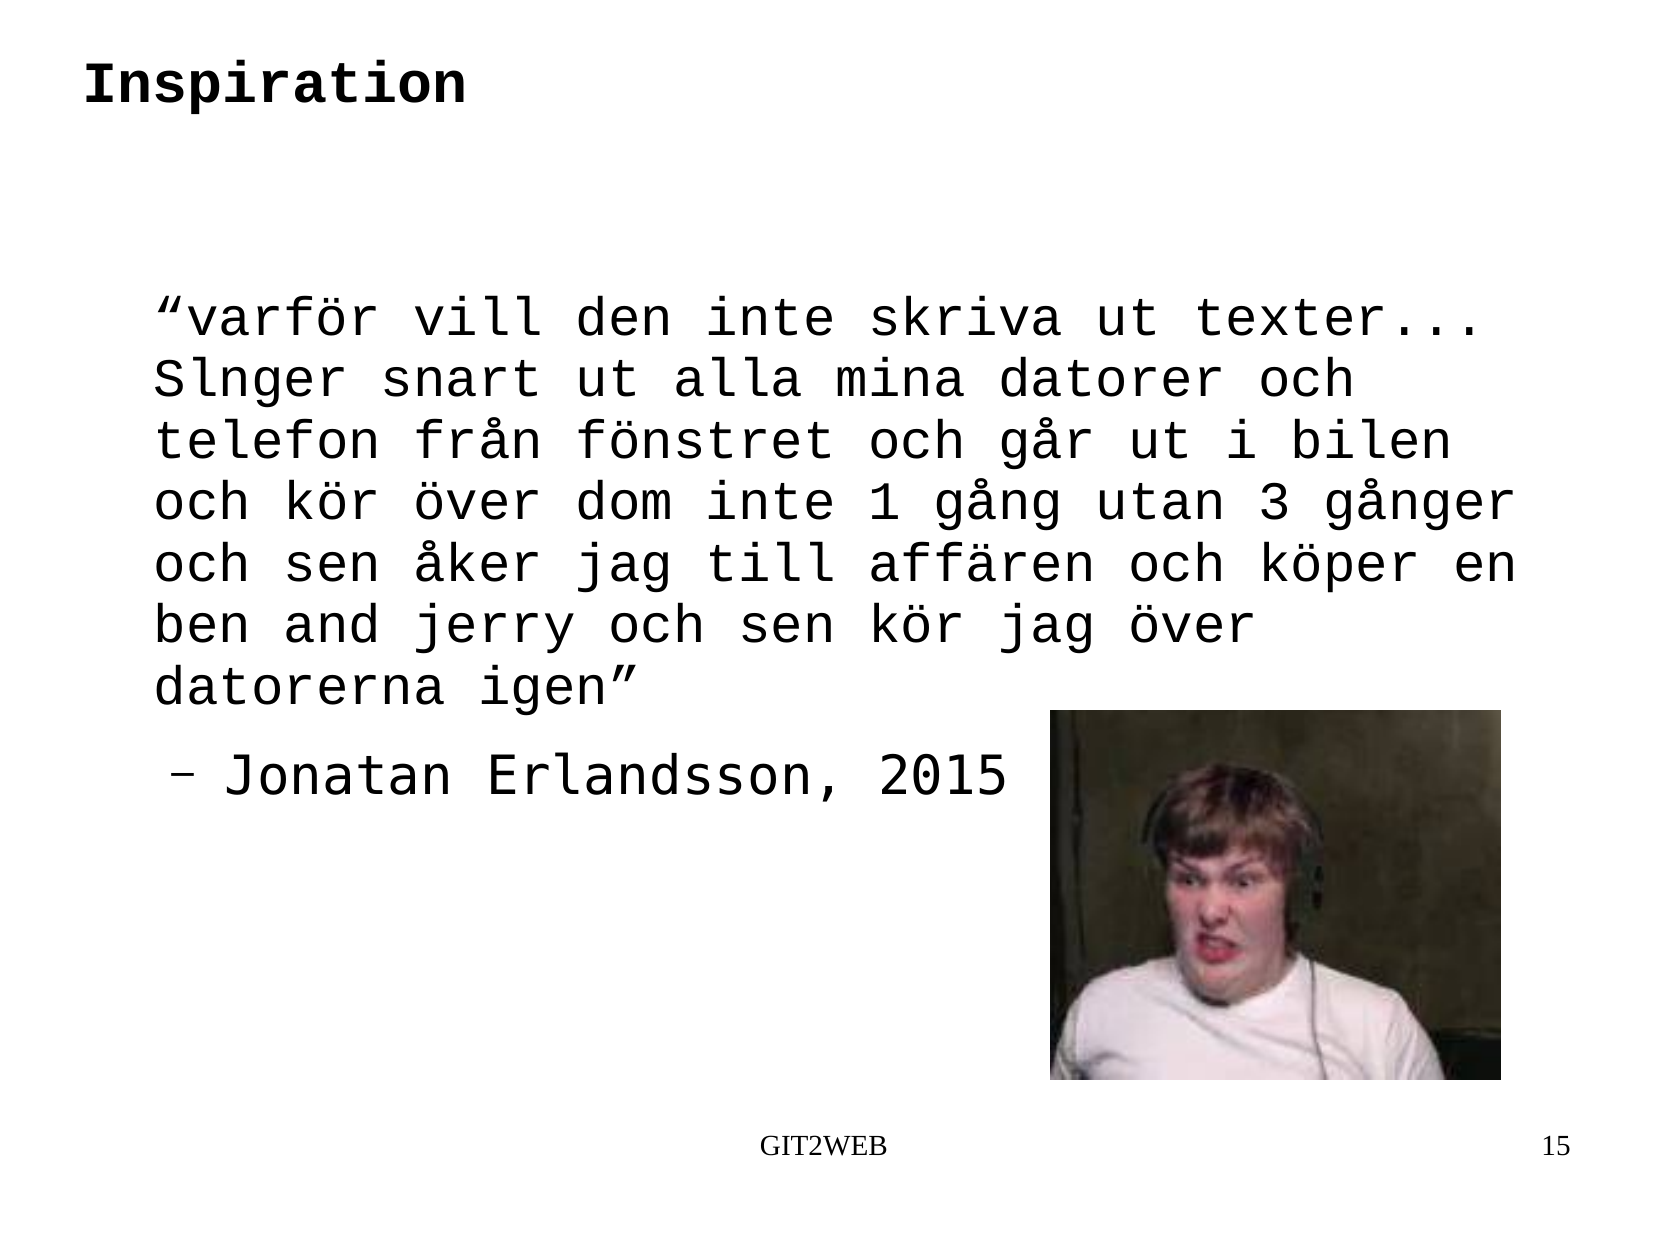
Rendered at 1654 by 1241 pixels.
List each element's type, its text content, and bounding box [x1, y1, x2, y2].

picture [1050, 710, 1501, 1081]
title Inspiration [82, 49, 1571, 257]
list “varför vill den inte skriva ut texter... Slnger snart ut alla mina datorer och telefon från fönstret och går ut i bilen och kör över dom inte 1 gång utan 3 gånger och sen åker jag till affären och köper en ben and jerry och sen kör jag över datorerna igen” Jonatan Erlandsson, 2015 [82, 290, 1571, 1010]
